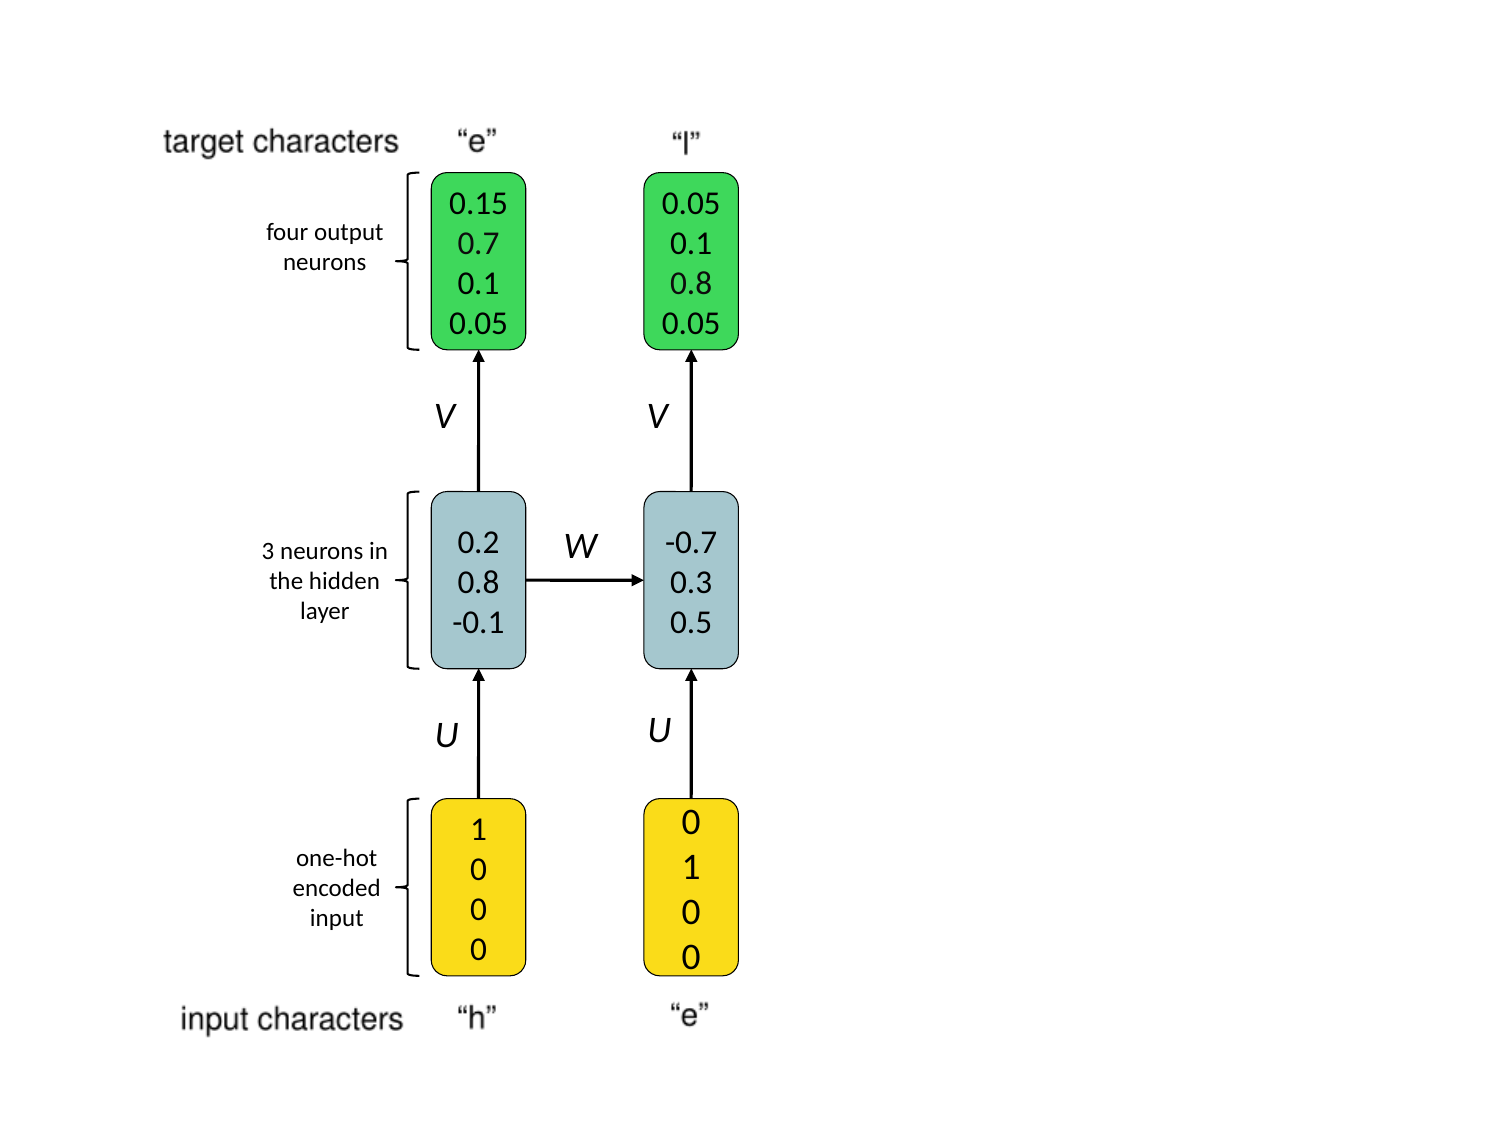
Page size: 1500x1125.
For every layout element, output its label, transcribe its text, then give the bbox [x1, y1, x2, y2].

text_box 0.05 0.1 0.8 0.05 [643, 172, 739, 350]
chart [643, 397, 679, 435]
text_box one-hot encoded input [265, 834, 408, 939]
picture [454, 999, 504, 1033]
picture [667, 999, 713, 1031]
chart [431, 397, 466, 435]
text_box 0.2 0.8 -0.1 [431, 491, 526, 669]
text_box 0.15 0.7 0.1 0.05 [431, 172, 526, 350]
picture [176, 999, 408, 1039]
chart [431, 716, 466, 757]
picture [667, 125, 707, 160]
picture [159, 124, 405, 161]
text_box 3 neurons in the hidden layer [242, 527, 408, 632]
picture [454, 125, 501, 157]
text_box four output neurons [242, 208, 408, 283]
chart [643, 710, 679, 752]
text_box 0 1 0 0 [643, 798, 739, 976]
text_box -0.7 0.3 0.5 [643, 491, 739, 669]
chart [561, 527, 606, 565]
text_box 1 0 0 0 [431, 798, 526, 976]
